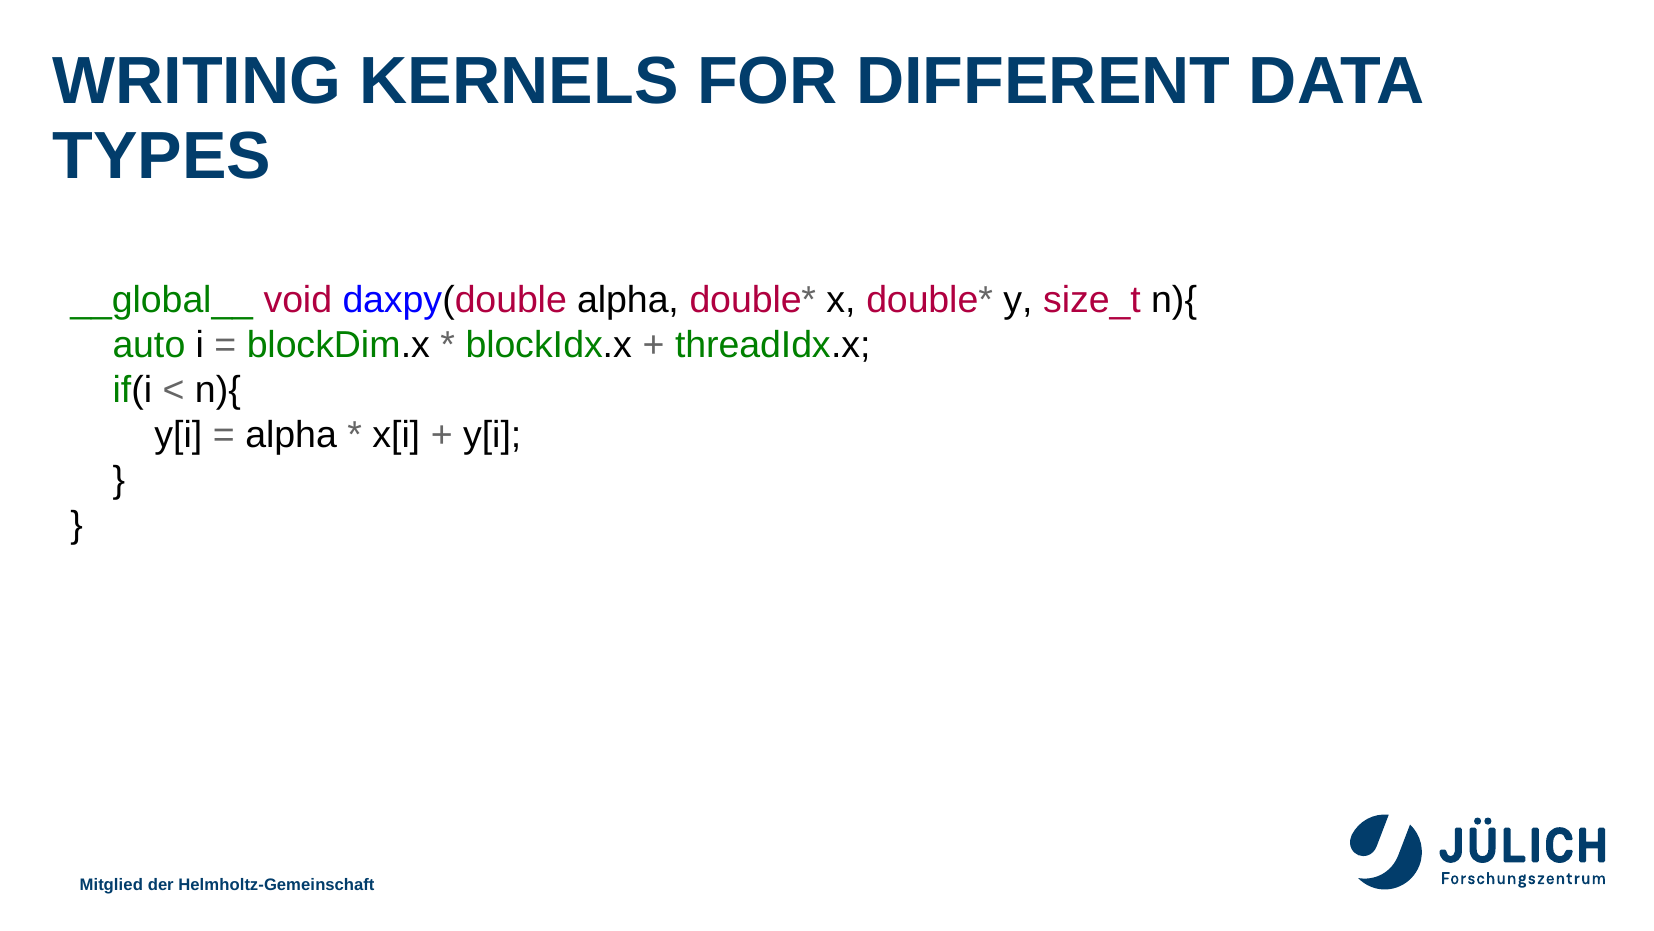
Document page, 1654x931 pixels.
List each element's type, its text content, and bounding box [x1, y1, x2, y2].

text_box __global__ void daxpy(double alpha, double* x, double* y, size_t n){ auto i = blockDim.x * blockIdx.x + threadIdx.x; if(i < n){ y[i] = alpha * x[i] + y[i]; } } [55, 222, 1274, 612]
title Writing Kernels for Different Data Types [52, 43, 1606, 194]
